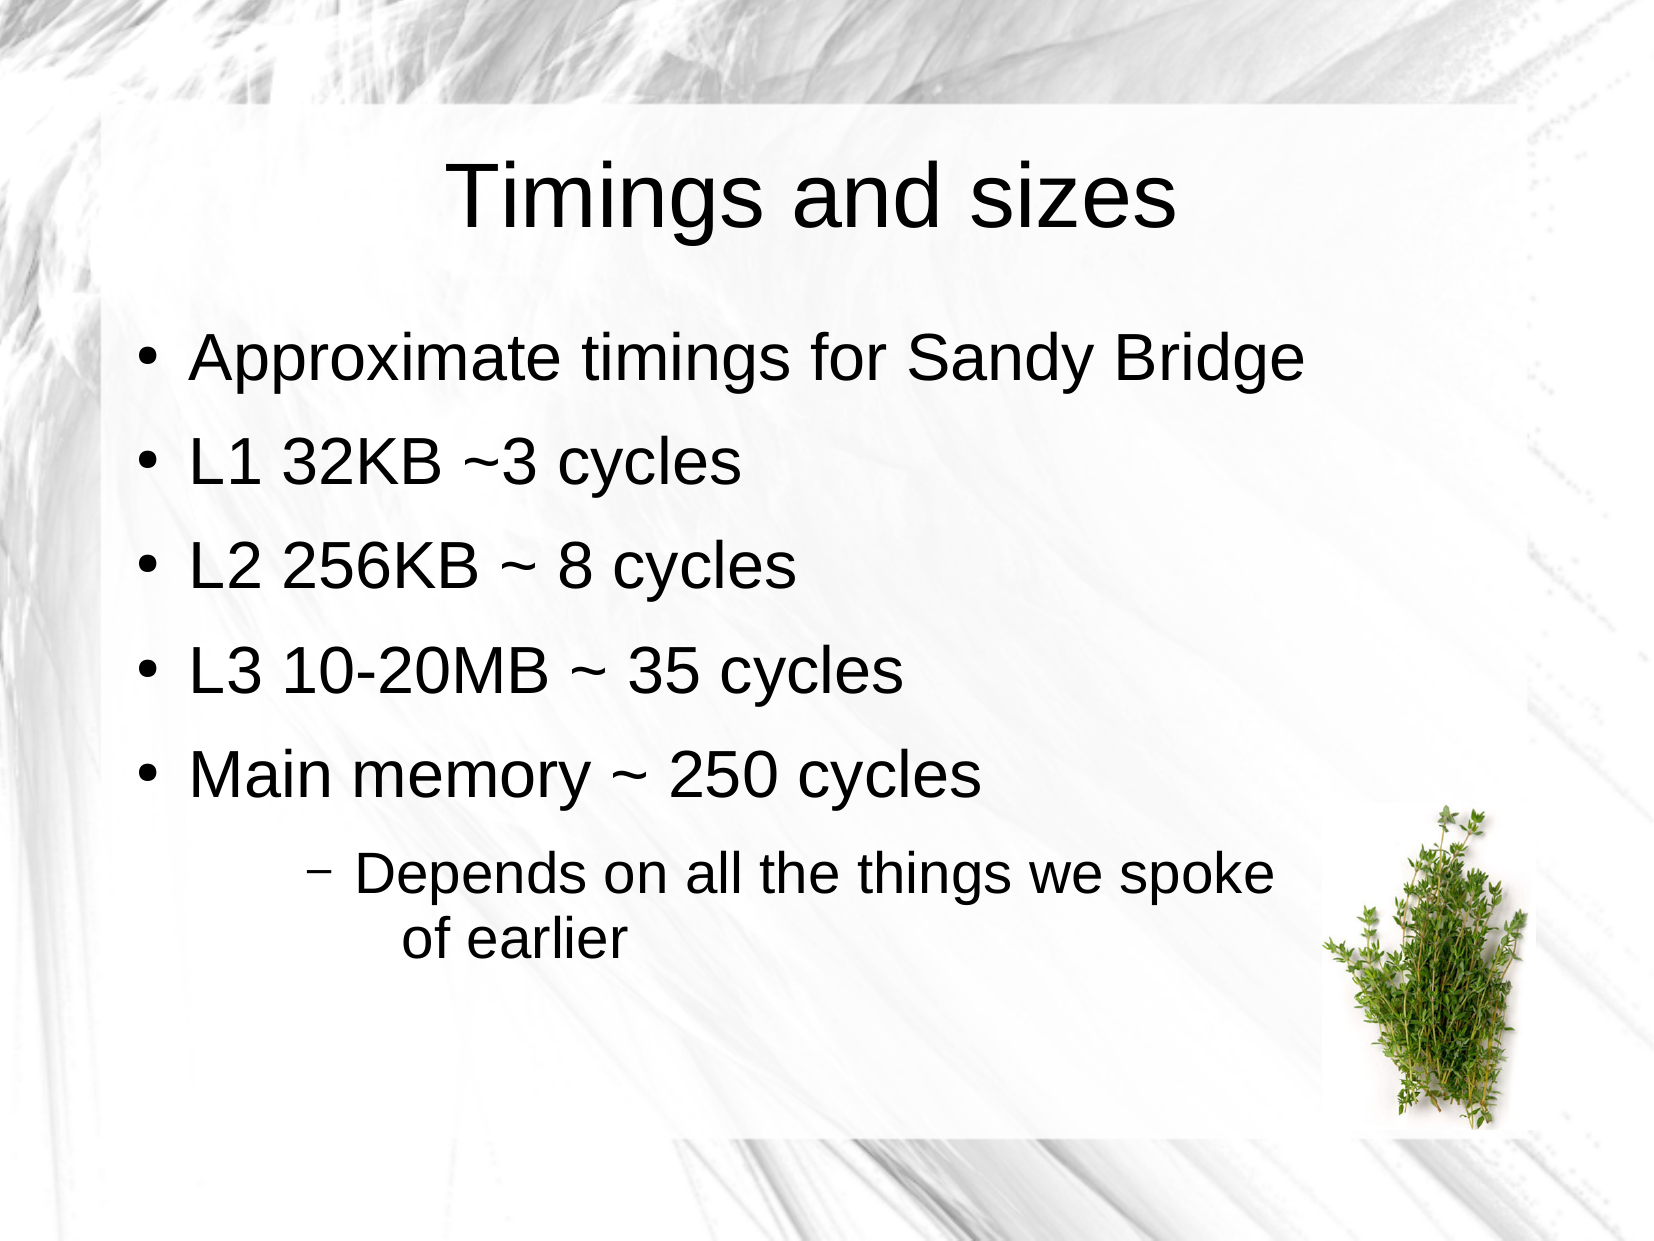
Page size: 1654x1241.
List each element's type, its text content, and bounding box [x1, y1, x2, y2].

list Approximate timings for Sandy Bridge L1 32KB ~3 cycles L2 256KB ~ 8 cycles L3 10-20MB ~ 35 cycles Main memory ~ 250 cycles Depends on all the things we spoke of earlier [118, 319, 1571, 1040]
picture [0, 0, 1654, 1241]
title Timings and sizes [118, 112, 1506, 281]
